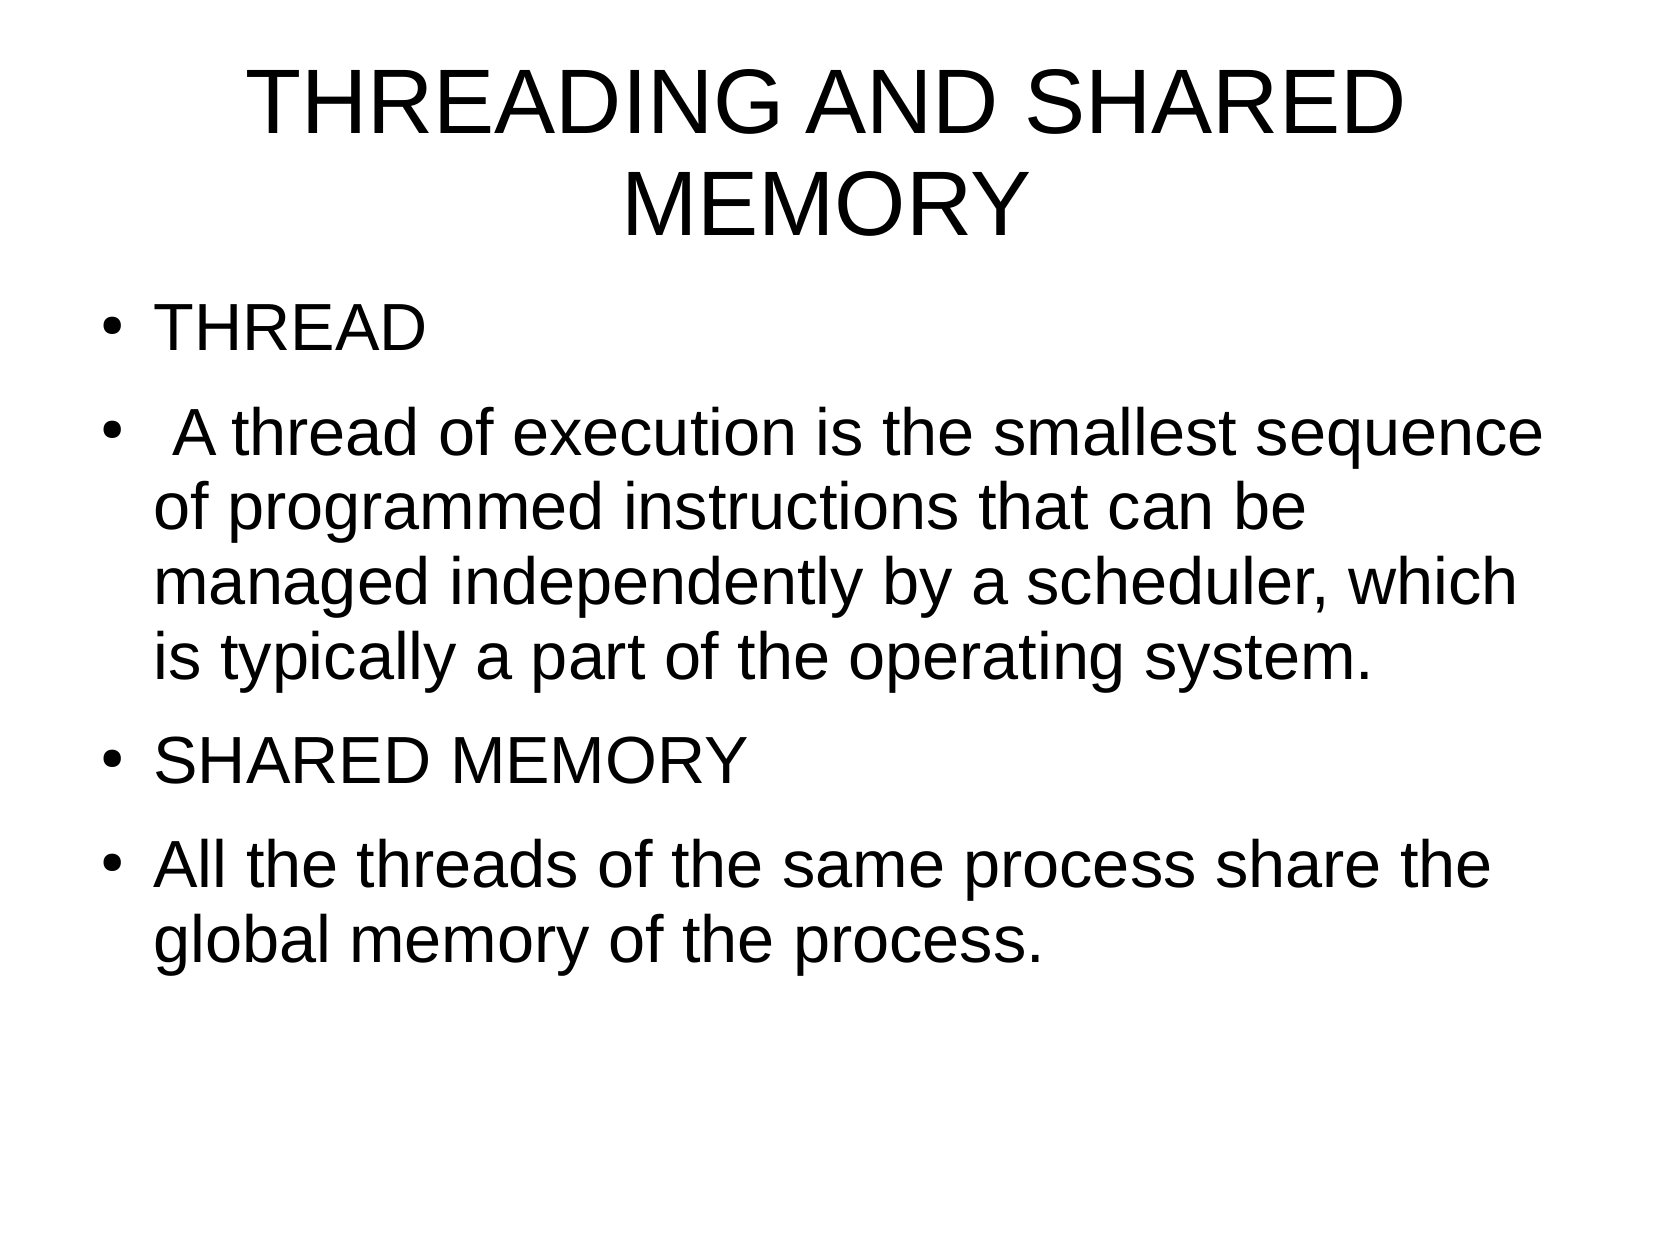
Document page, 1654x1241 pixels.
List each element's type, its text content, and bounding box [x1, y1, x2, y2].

title THREADING AND SHARED MEMORY [82, 49, 1571, 257]
list THREAD A thread of execution is the smallest sequence of programmed instructions that can be managed independently by a scheduler, which is typically a part of the operating system. SHARED MEMORY All the threads of the same process share the global memory of the process. [82, 290, 1571, 1010]
